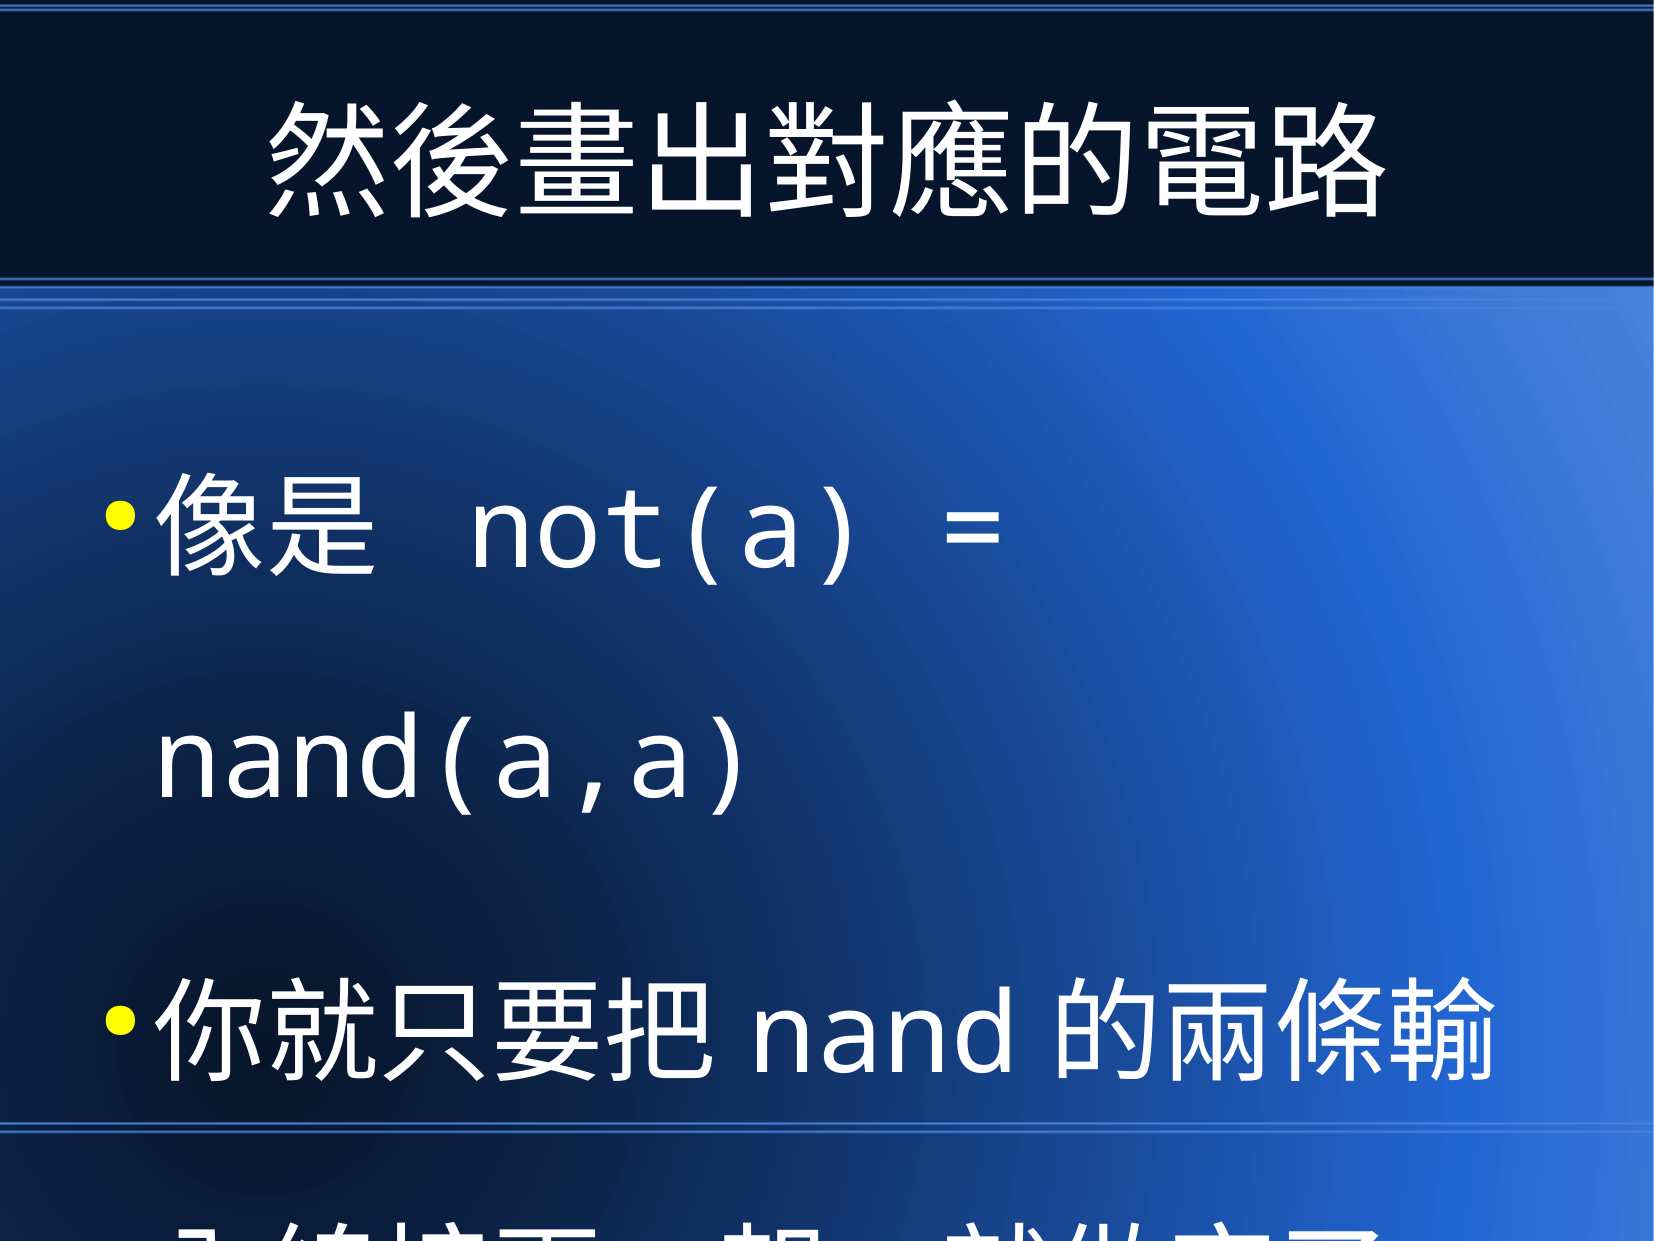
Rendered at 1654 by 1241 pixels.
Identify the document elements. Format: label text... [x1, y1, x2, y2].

list 像是 not(a) = nand(a,a) 你就只要把nand的兩條輸入線接再一起，就做完了。 [82, 355, 1571, 1241]
title 然後畫出對應的電路 [82, 49, 1571, 257]
picture [0, 0, 1654, 1241]
